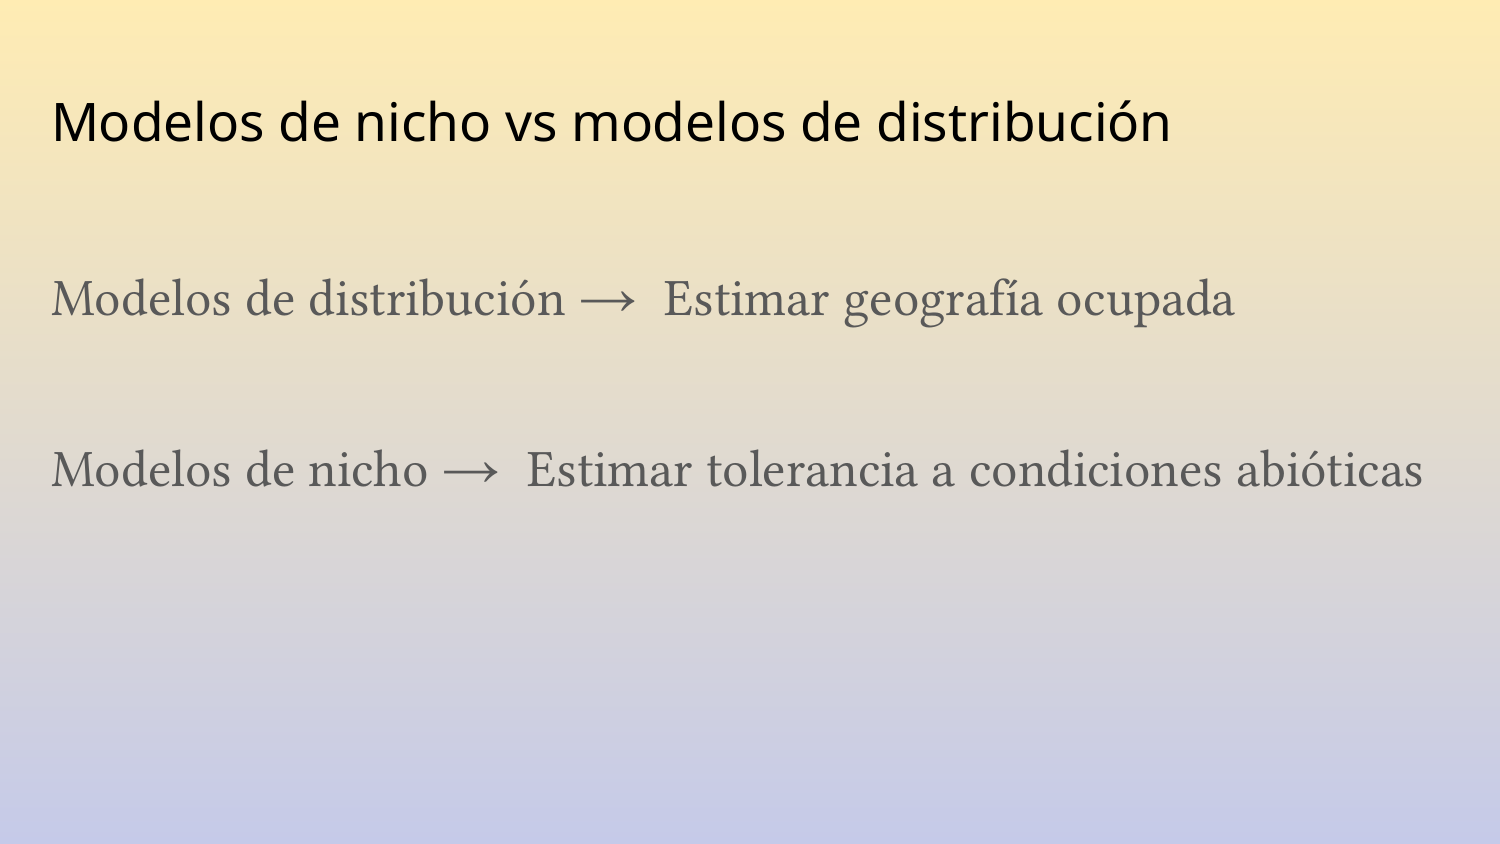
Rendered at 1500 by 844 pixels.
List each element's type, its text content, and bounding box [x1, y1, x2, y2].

list Modelos de distribución → Estimar geografía ocupada Modelos de nicho → Estimar tolerancia a condiciones abióticas [51, 238, 1449, 581]
title Modelos de nicho vs modelos de distribución [51, 72, 1449, 167]
